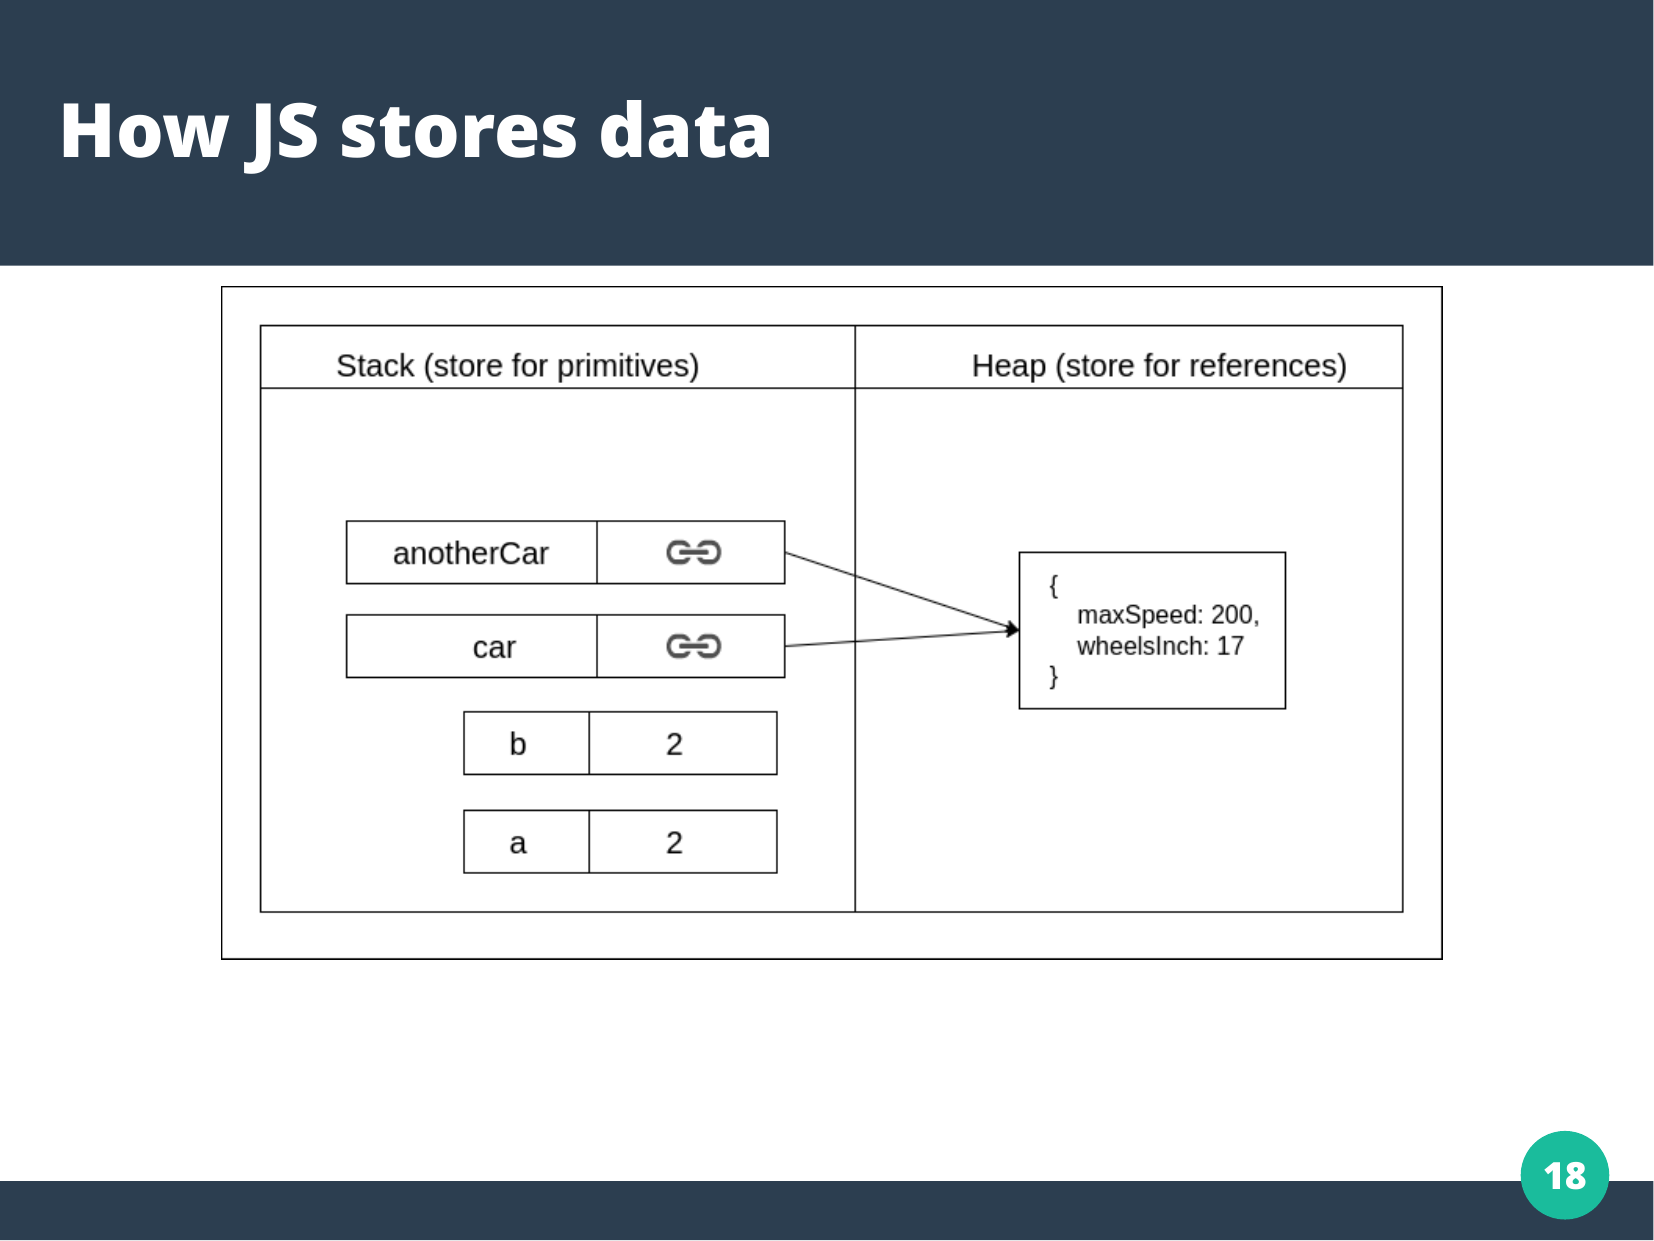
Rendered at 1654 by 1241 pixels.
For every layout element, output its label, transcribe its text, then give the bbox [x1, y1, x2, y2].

title How JS stores data [59, 49, 1595, 207]
picture [221, 286, 1443, 960]
